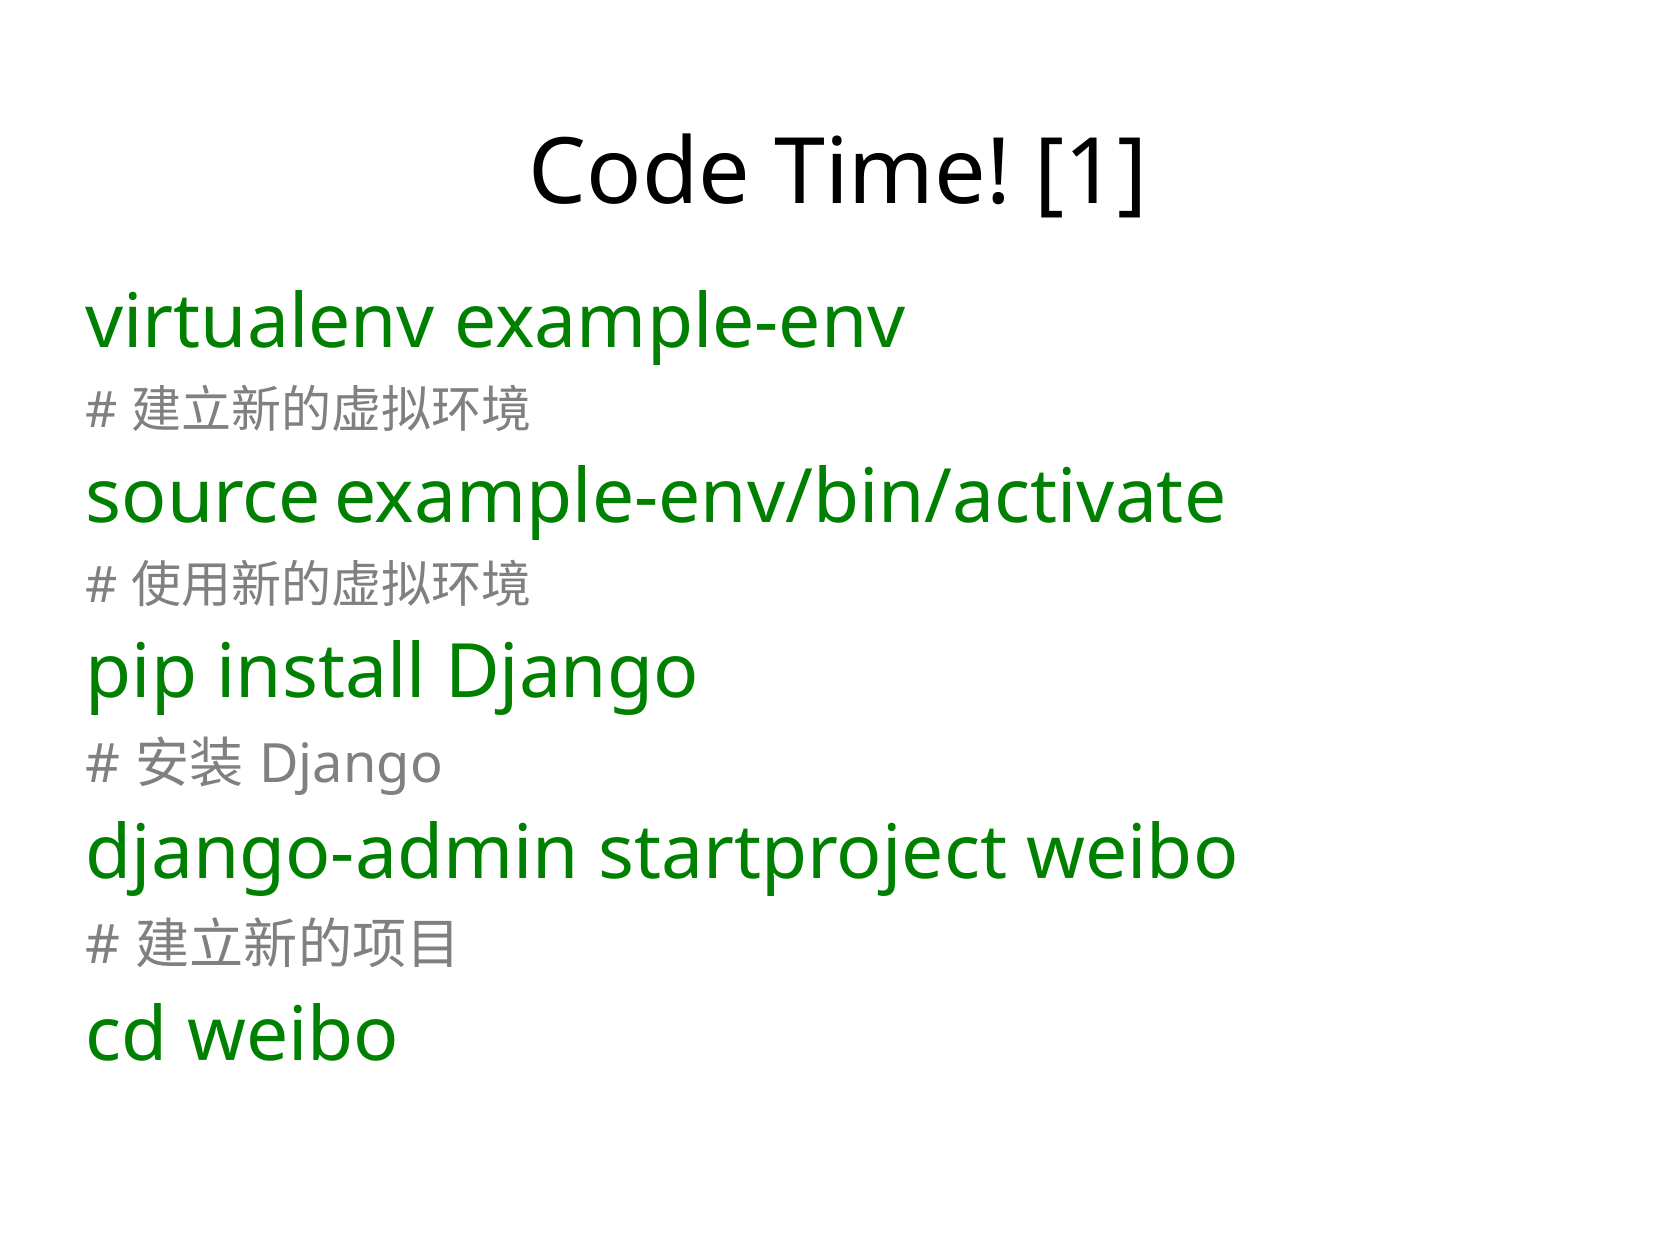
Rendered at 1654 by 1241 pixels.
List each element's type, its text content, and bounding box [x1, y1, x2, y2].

title Code Time! [1] [94, 64, 1583, 259]
text_box virtualenv example-env #建立新的虚拟环境 source example-env/bin/activate #使用新的虚拟环境 pip install Django #安装Django django-admin startproject weibo #建立新的项目 cd weibo [70, 259, 1607, 1123]
